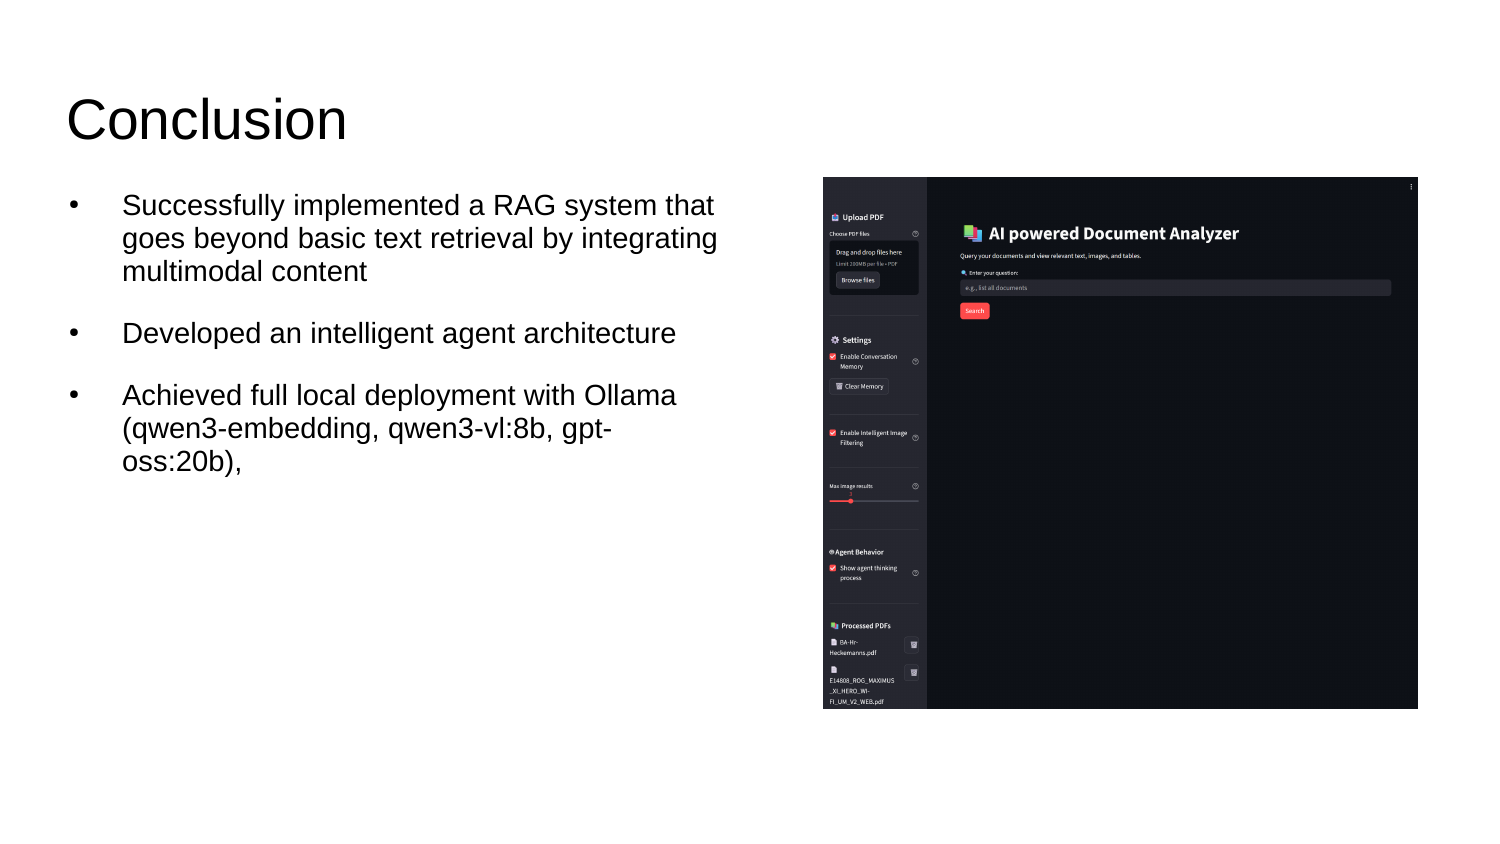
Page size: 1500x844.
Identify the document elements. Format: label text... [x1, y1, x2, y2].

picture [823, 177, 1418, 709]
title Conclusion [51, 72, 1449, 167]
list Successfully implemented a RAG system that goes beyond basic text retrieval by integrating multimodal content Developed an intelligent agent architecture Achieved full local deployment with Ollama (qwen3-embedding, qwen3-vl:8b, gpt-oss:20b), [51, 189, 734, 750]
